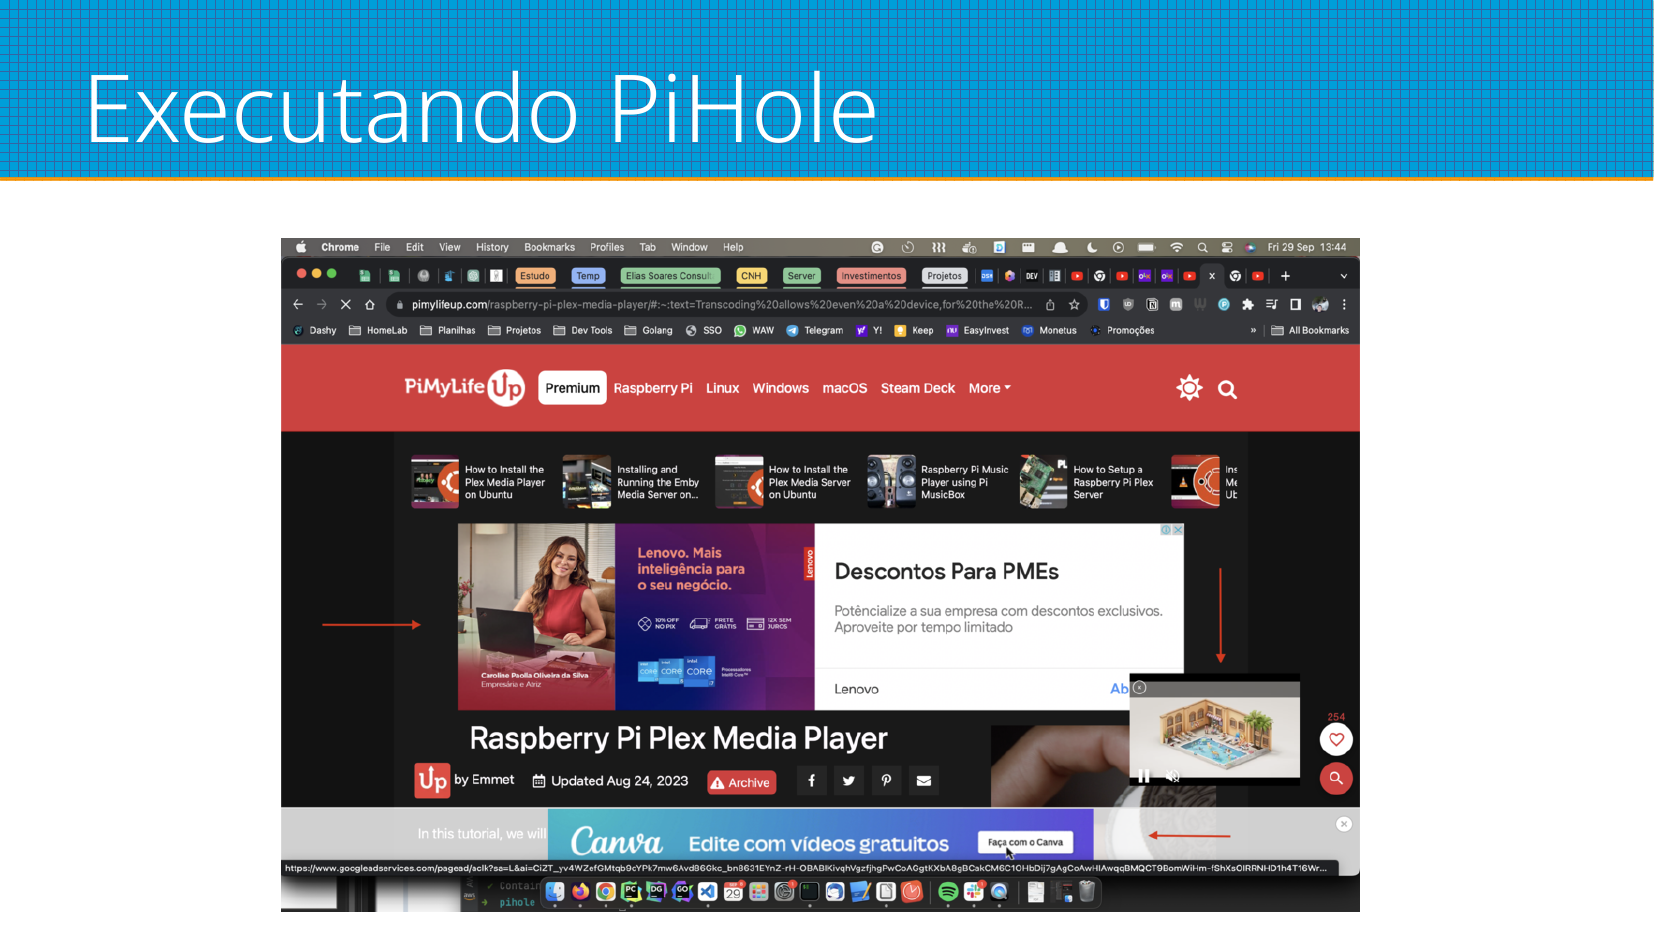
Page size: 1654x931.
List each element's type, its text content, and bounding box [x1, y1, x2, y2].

picture [281, 238, 1360, 912]
title Executando PiHole [82, 14, 1571, 171]
